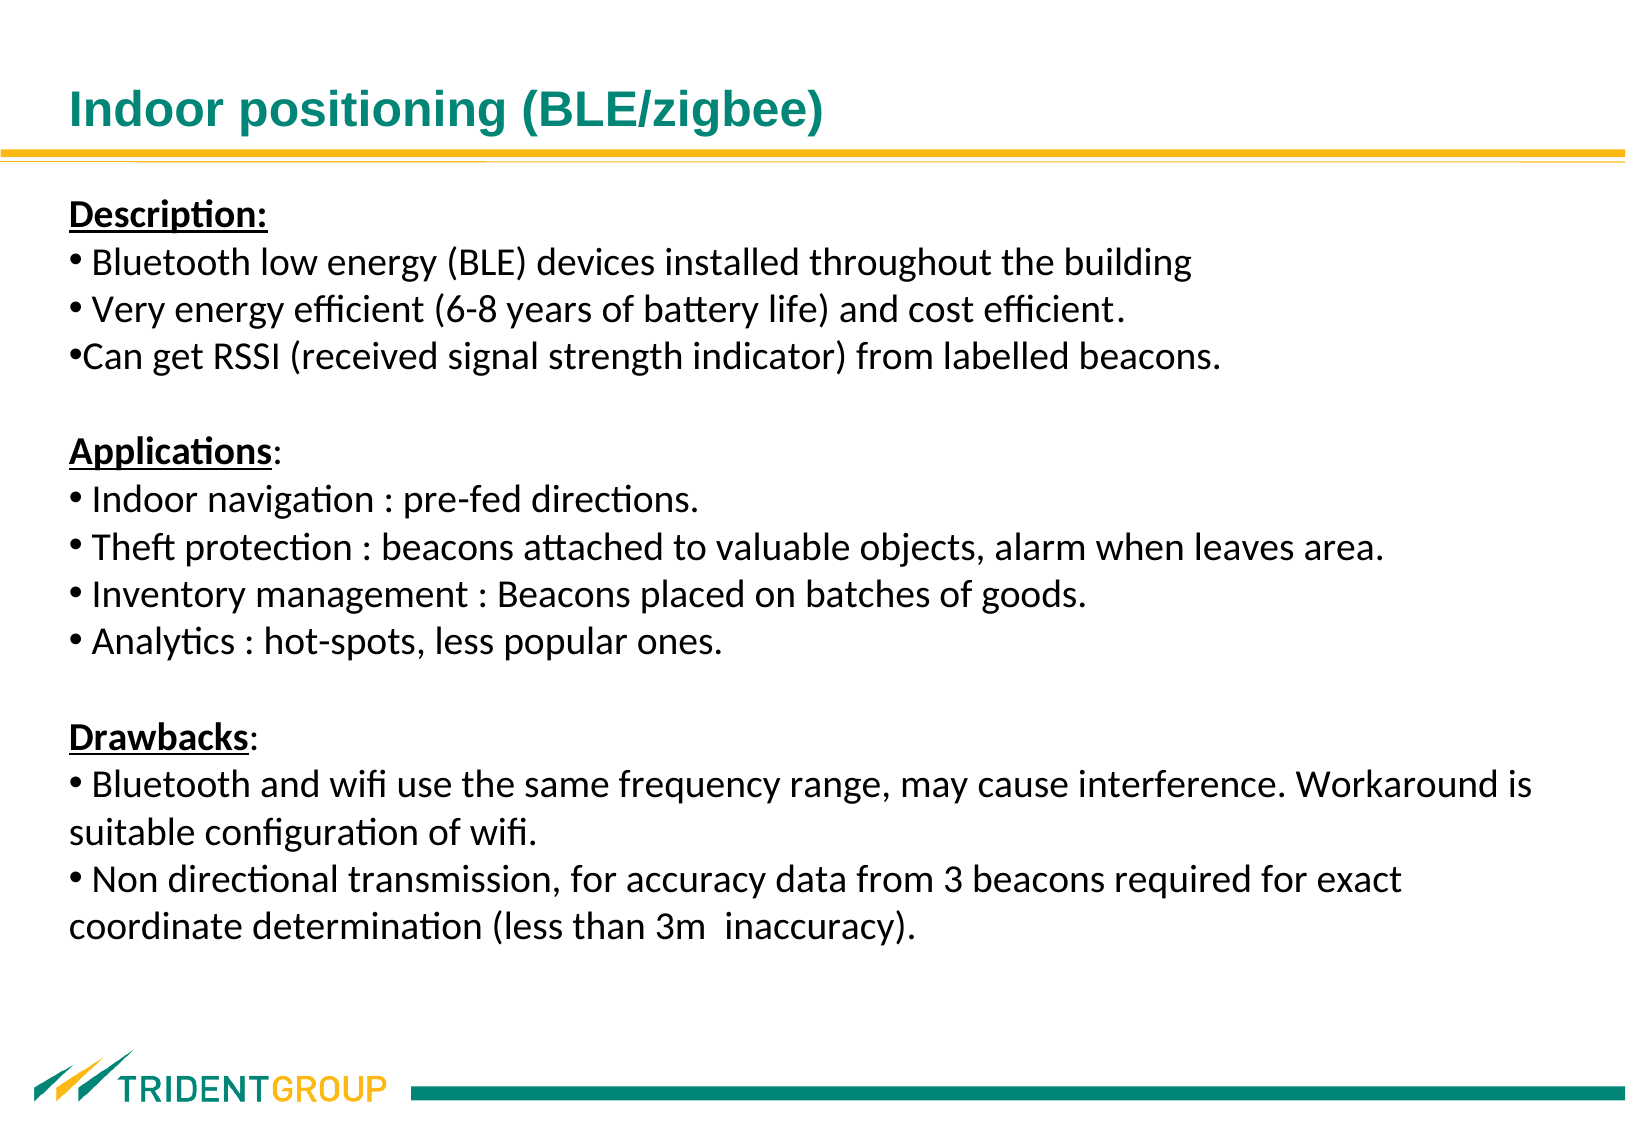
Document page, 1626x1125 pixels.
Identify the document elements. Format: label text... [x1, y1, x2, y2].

title Indoor positioning (BLE/zigbee) [54, 68, 1571, 145]
text_box [411, 1086, 1626, 1101]
text_box Description: Bluetooth low energy (BLE) devices installed throughout the building Very energy efficient (6-8 years of battery life) and cost efficient. Can get RSSI (received signal strength indicator) from labelled beacons. Applications: Indoor navigation : pre-fed directions. Theft protection : beacons attached to valuable objects, alarm when leaves area. Inventory management : Beacons placed on batches of goods. Analytics : hot-spots, less popular ones. Drawbacks: Bluetooth and wifi use the same frequency range, may cause interference. Workaround is suitable configuration of wifi. Non directional transmission, for accuracy data from 3 beacons required for exact coordinate determination (less than 3m inaccuracy). [54, 180, 1571, 1003]
picture [27, 1044, 394, 1122]
text_box [0, 149, 1626, 158]
